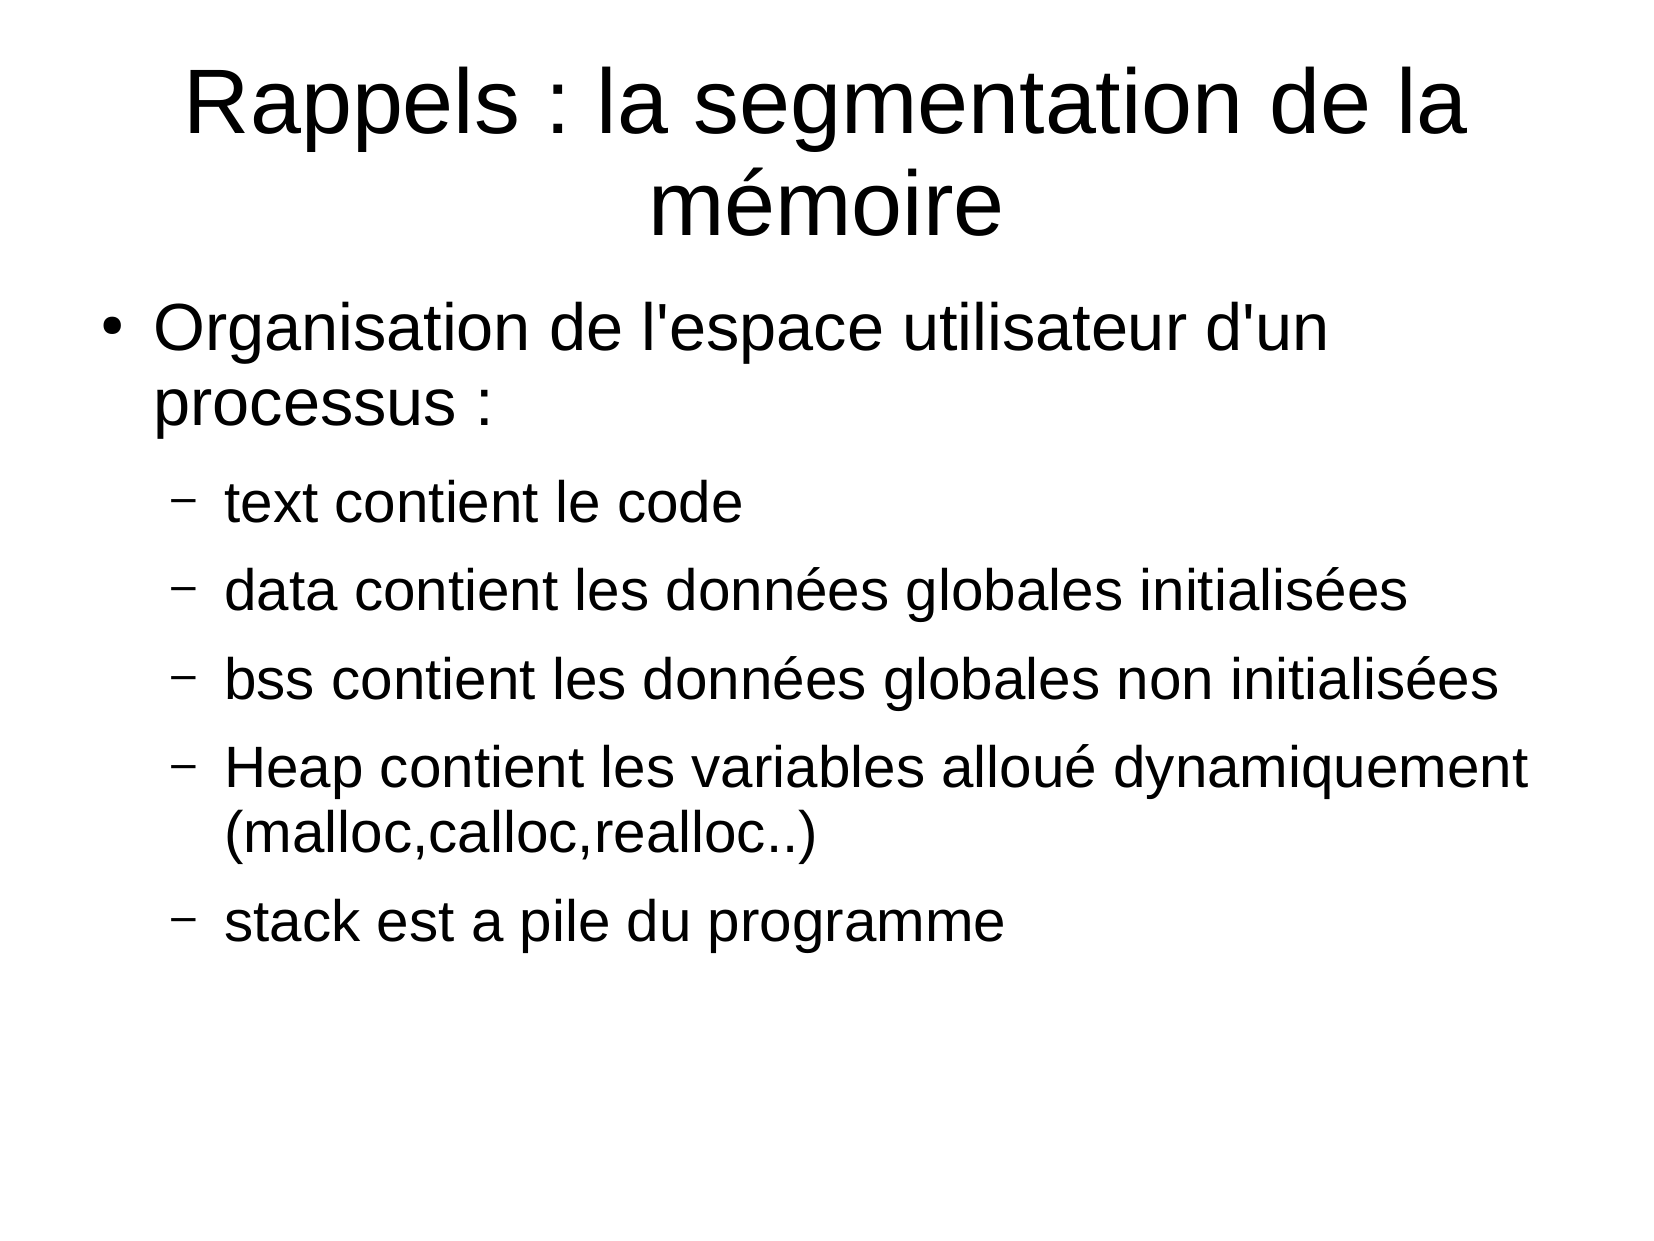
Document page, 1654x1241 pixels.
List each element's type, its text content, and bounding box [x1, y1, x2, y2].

list Organisation de l'espace utilisateur d'un processus : text contient le code data contient les données globales initialisées bss contient les données globales non initialisées Heap contient les variables alloué dynamiquement (malloc,calloc,realloc..) stack est a pile du programme [82, 290, 1571, 1010]
title Rappels : la segmentation de la mémoire [82, 49, 1571, 257]
